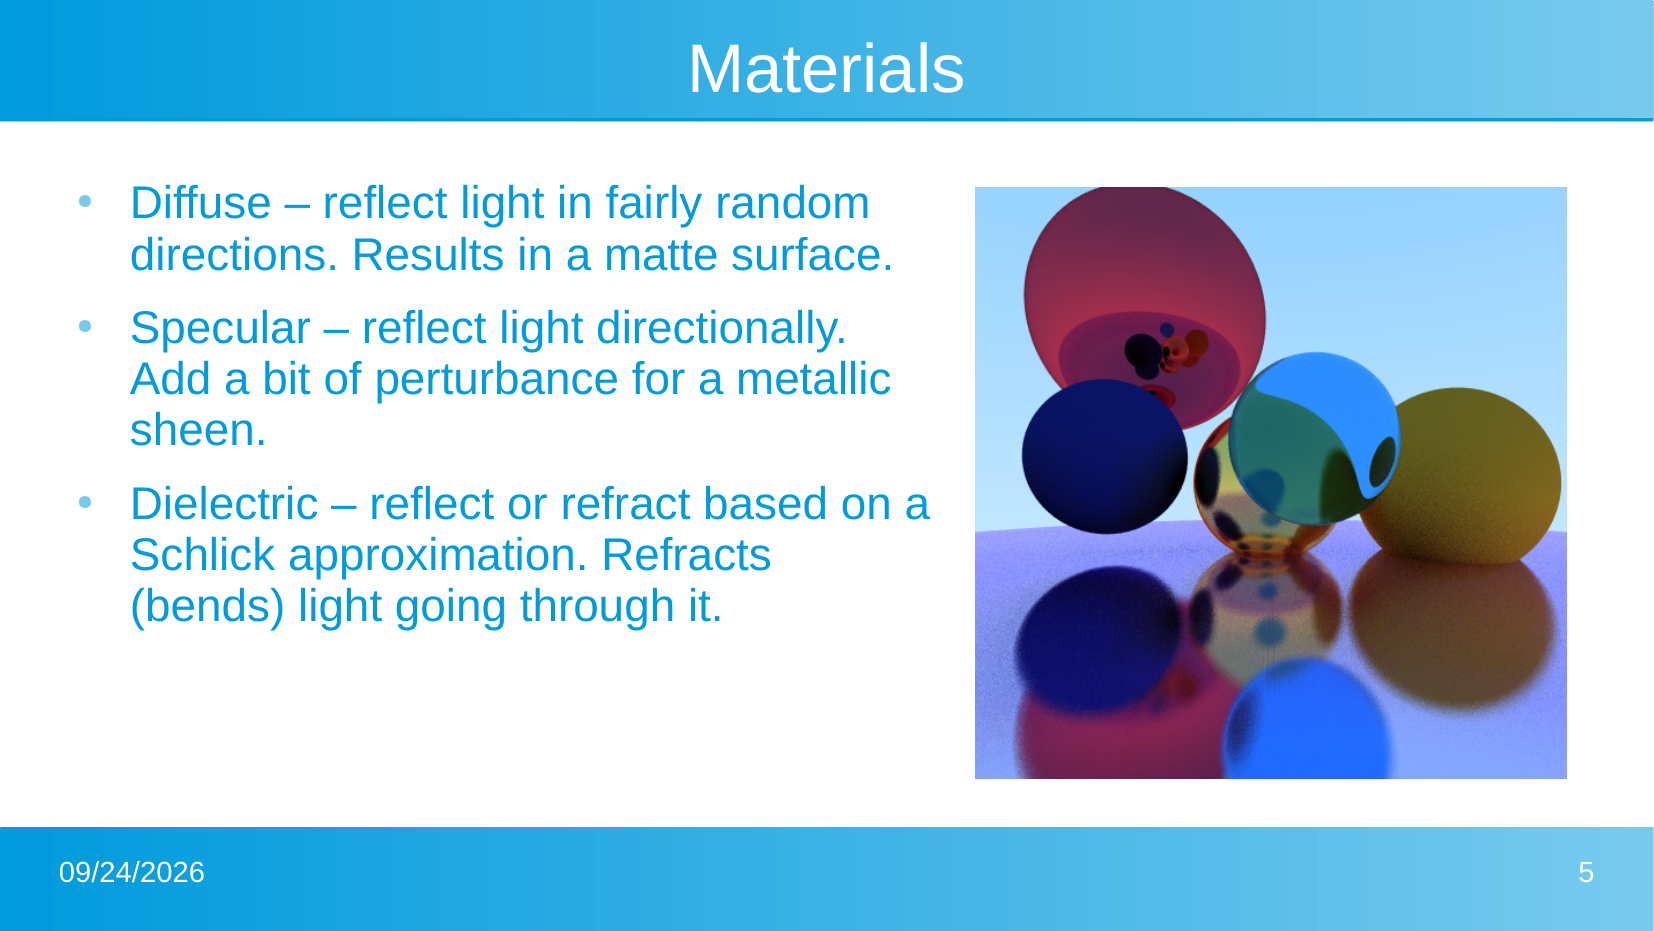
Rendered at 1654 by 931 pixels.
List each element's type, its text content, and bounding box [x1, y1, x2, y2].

picture [975, 187, 1567, 779]
list Diffuse – reflect light in fairly random directions. Results in a matte surface. Specular – reflect light directionally. Add a bit of perturbance for a metallic sheen. Dielectric – reflect or refract based on a Schlick approximation. Refracts (bends) light going through it. [59, 177, 938, 768]
title Materials [59, 29, 1595, 108]
